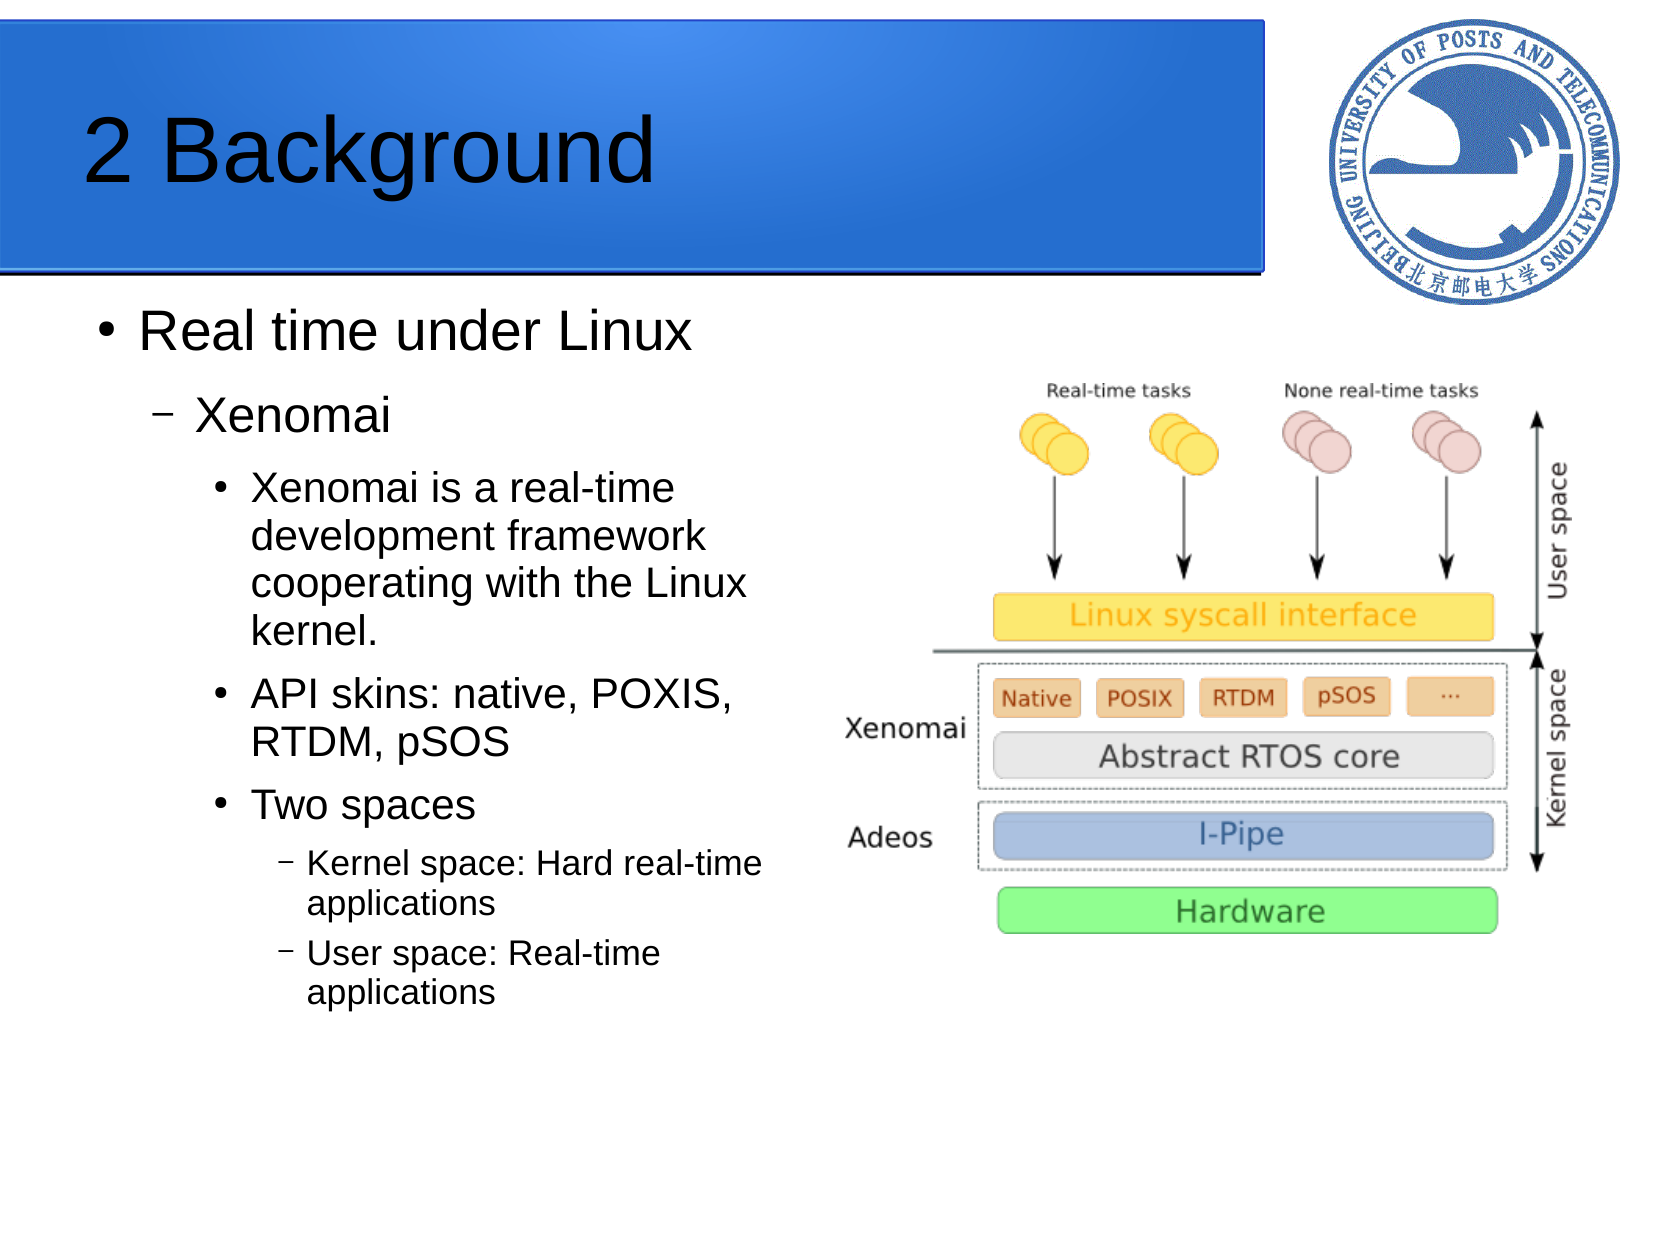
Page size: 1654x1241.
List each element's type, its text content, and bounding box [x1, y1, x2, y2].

picture [845, 383, 1572, 934]
picture [1318, 15, 1635, 315]
list Real time under Linux Xenomai Xenomai is a real-time development framework cooperating with the Linux kernel. API skins: native, POXIS, RTDM, pSOS Two spaces Kernel space: Hard real-time applications User space: Real-time applications [82, 299, 809, 1019]
title 2 Background [82, 47, 1235, 252]
